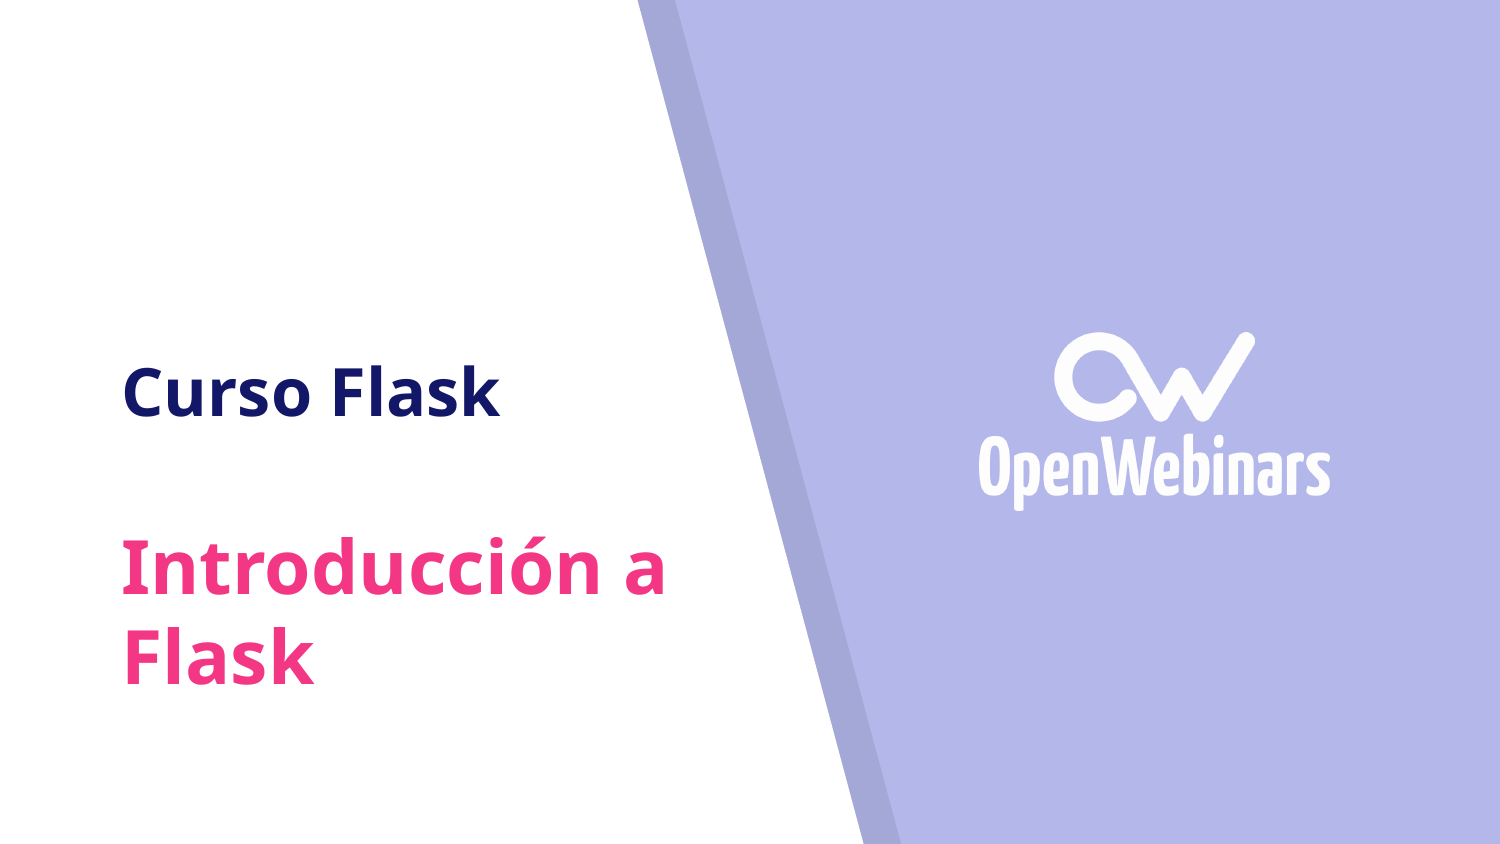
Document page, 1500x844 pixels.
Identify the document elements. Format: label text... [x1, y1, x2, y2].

title Curso Flask Introducción a Flask [106, 520, 801, 715]
picture [979, 332, 1330, 512]
